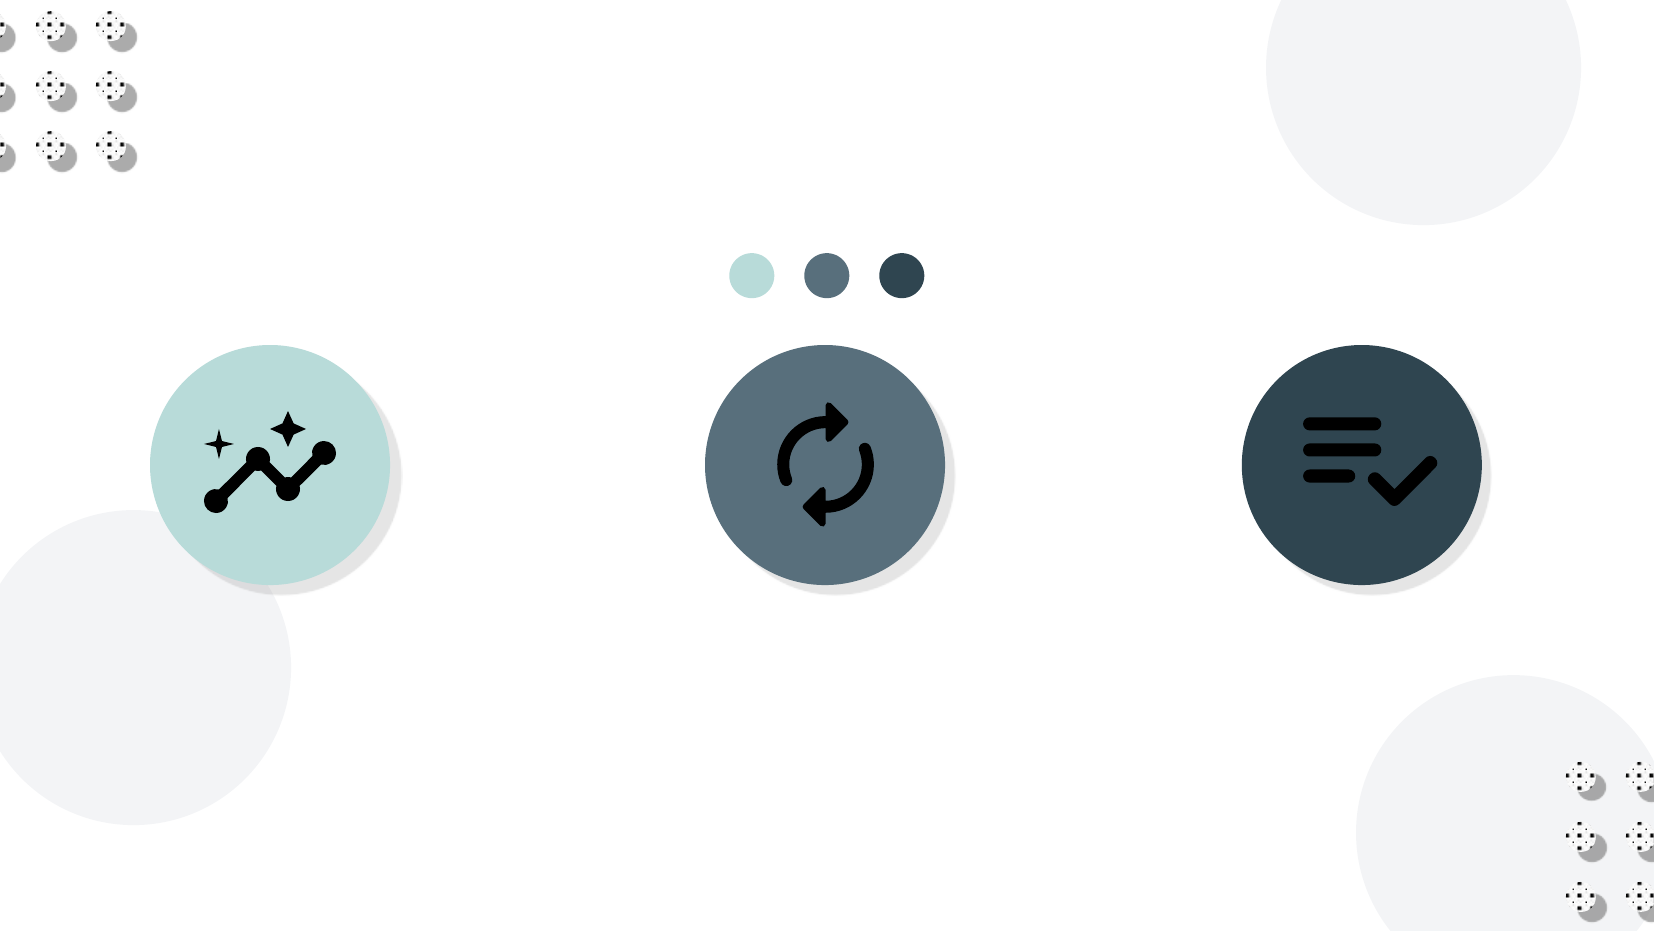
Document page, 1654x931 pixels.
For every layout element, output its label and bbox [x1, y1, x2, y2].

picture [1625, 761, 1654, 792]
picture [1565, 821, 1596, 852]
picture [1565, 881, 1596, 912]
picture [1625, 821, 1654, 852]
picture [35, 71, 66, 102]
picture [0, 14, 6, 39]
picture [195, 390, 346, 541]
text_box [879, 253, 925, 299]
picture [35, 11, 66, 42]
text_box [729, 253, 775, 299]
picture [95, 131, 127, 162]
picture [1286, 375, 1450, 538]
picture [0, 134, 7, 159]
picture [750, 388, 902, 541]
text_box [705, 345, 946, 586]
picture [0, 74, 6, 99]
picture [35, 131, 67, 162]
text_box [150, 345, 391, 586]
picture [1565, 761, 1596, 792]
picture [1625, 881, 1654, 912]
picture [95, 11, 126, 42]
text_box [1241, 345, 1482, 586]
text_box [804, 253, 850, 299]
picture [95, 71, 126, 102]
